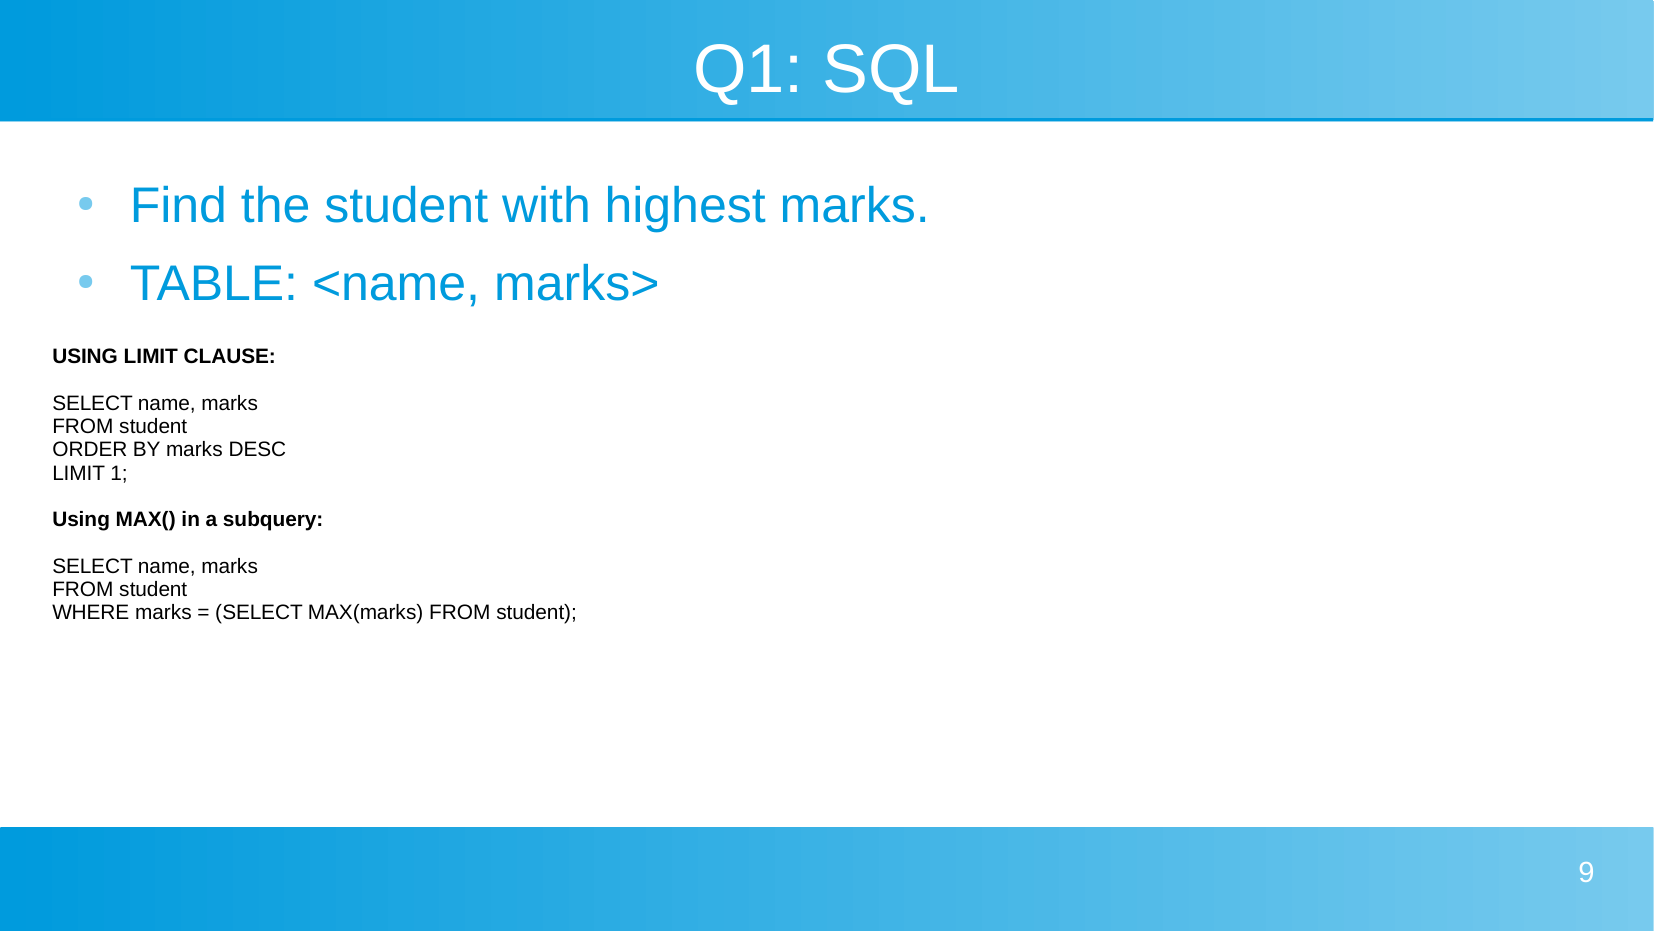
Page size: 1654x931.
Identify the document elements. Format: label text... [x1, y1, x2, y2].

text_box USING LIMIT CLAUSE: SELECT name, marks FROM student ORDER BY marks DESC LIMIT 1; Using MAX() in a subquery: SELECT name, marks FROM student WHERE marks = (SELECT MAX(marks) FROM student); [37, 337, 1576, 788]
title Q1: SQL [59, 29, 1595, 108]
list Find the student with highest marks. TABLE: <name, marks> [59, 177, 1595, 768]
